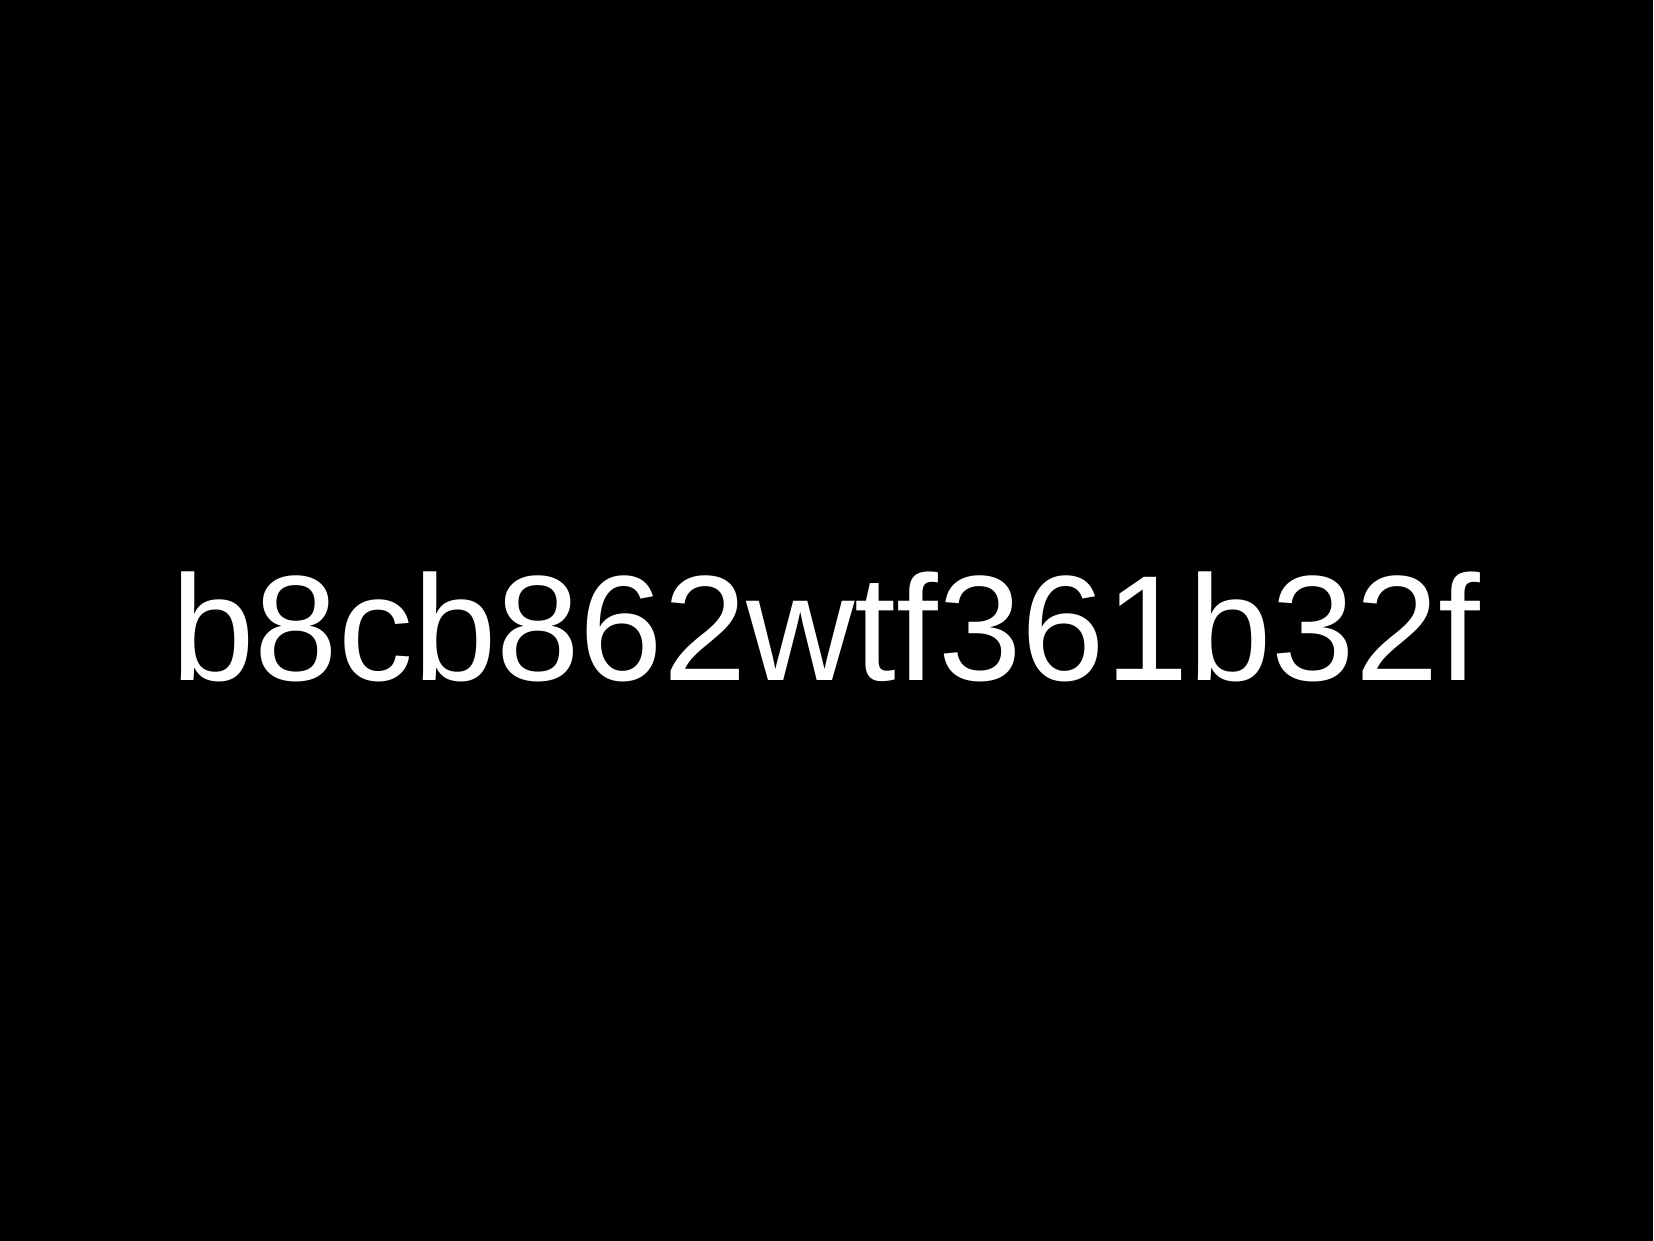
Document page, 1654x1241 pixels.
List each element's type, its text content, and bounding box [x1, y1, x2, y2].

title b8cb862wtf361b32f [82, 525, 1571, 733]
